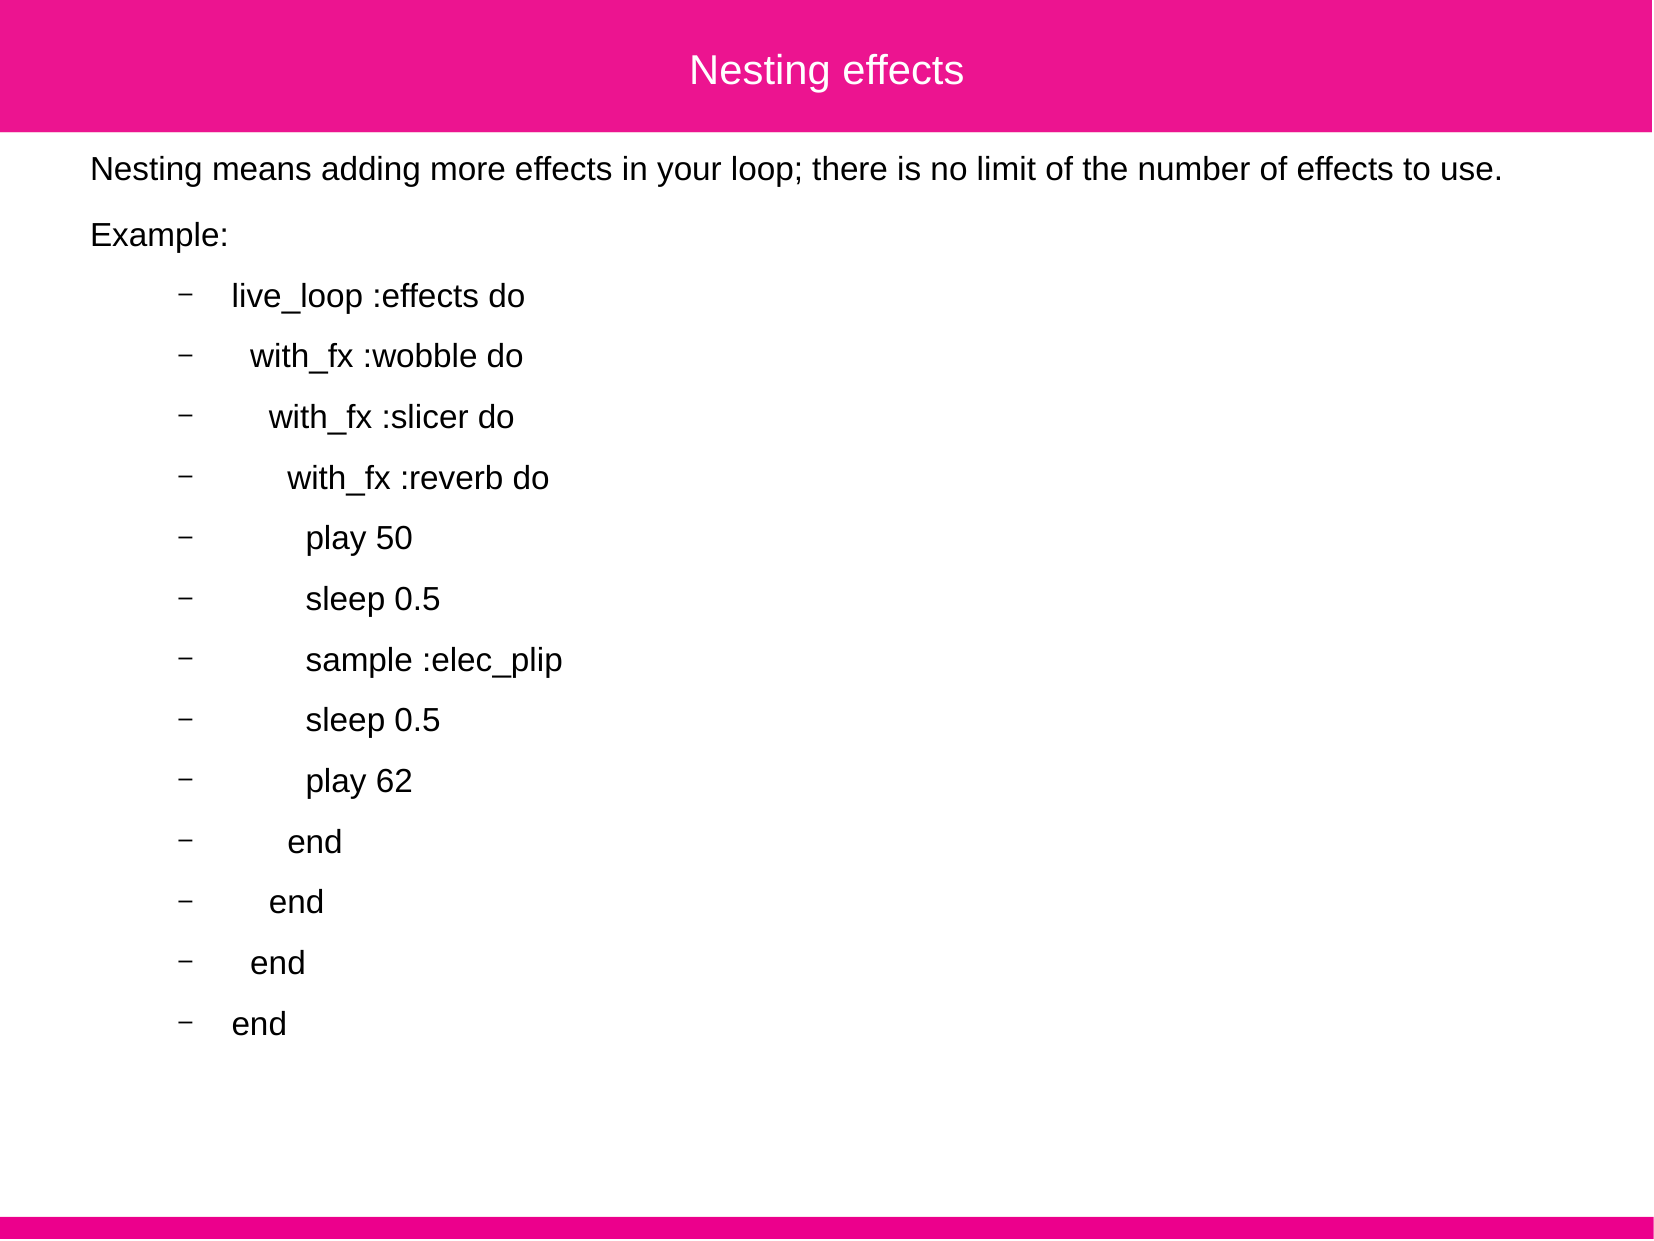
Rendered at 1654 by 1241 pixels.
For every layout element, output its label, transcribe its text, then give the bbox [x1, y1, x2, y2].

picture [0, 0, 1654, 1241]
title Nesting effects [82, 46, 1571, 94]
list Nesting means adding more effects in your loop; there is no limit of the number of effects to use. Example: live_loop :effects do with_fx :wobble do with_fx :slicer do with_fx :reverb do play 50 sleep 0.5 sample :elec_plip sleep 0.5 play 62 end end end end [90, 150, 1579, 1141]
